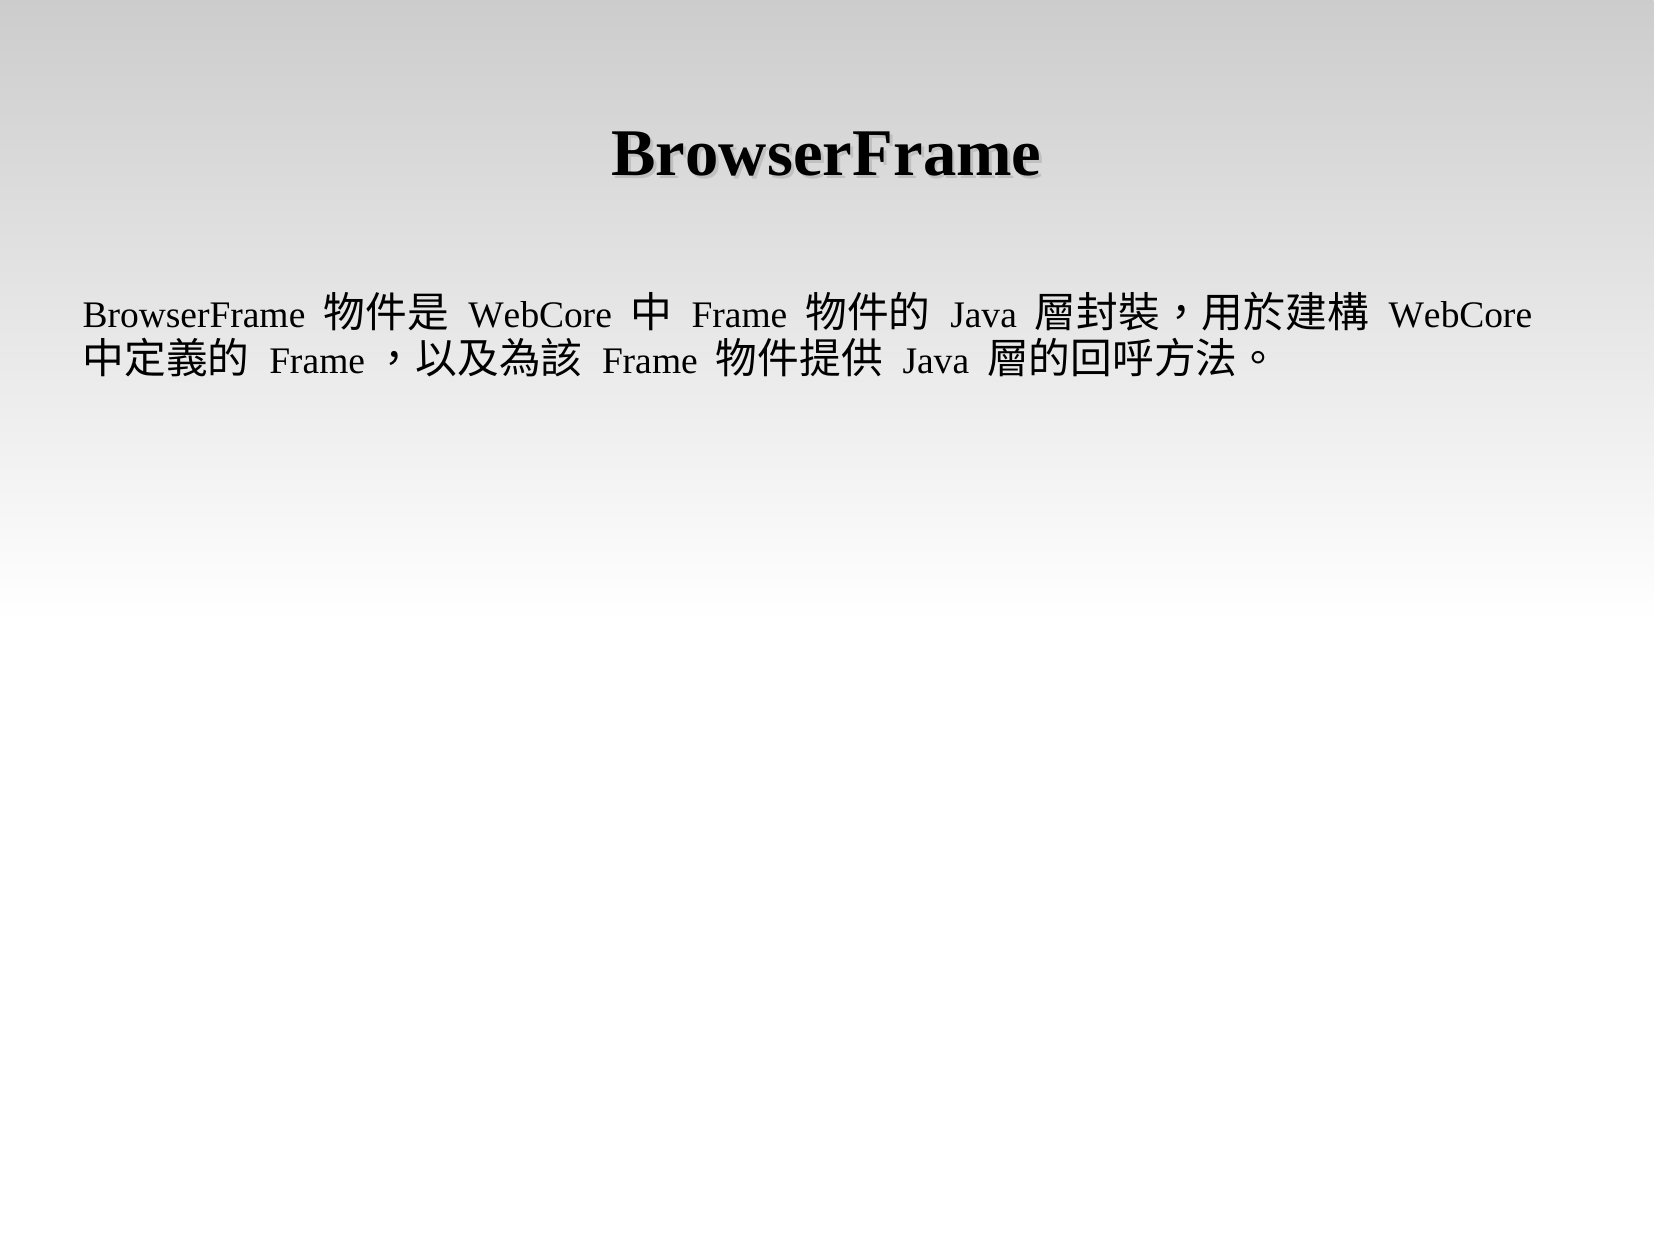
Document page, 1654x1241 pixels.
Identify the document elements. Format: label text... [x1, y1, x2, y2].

subtitle BrowserFrame 物件是 WebCore 中 Frame 物件的 Java 層封裝，用於建構 WebCore 中定義的 Frame，以及為該 Frame 物件提供 Java 層的回呼方法。 [82, 297, 1571, 1102]
title BrowserFrame [82, 49, 1571, 257]
